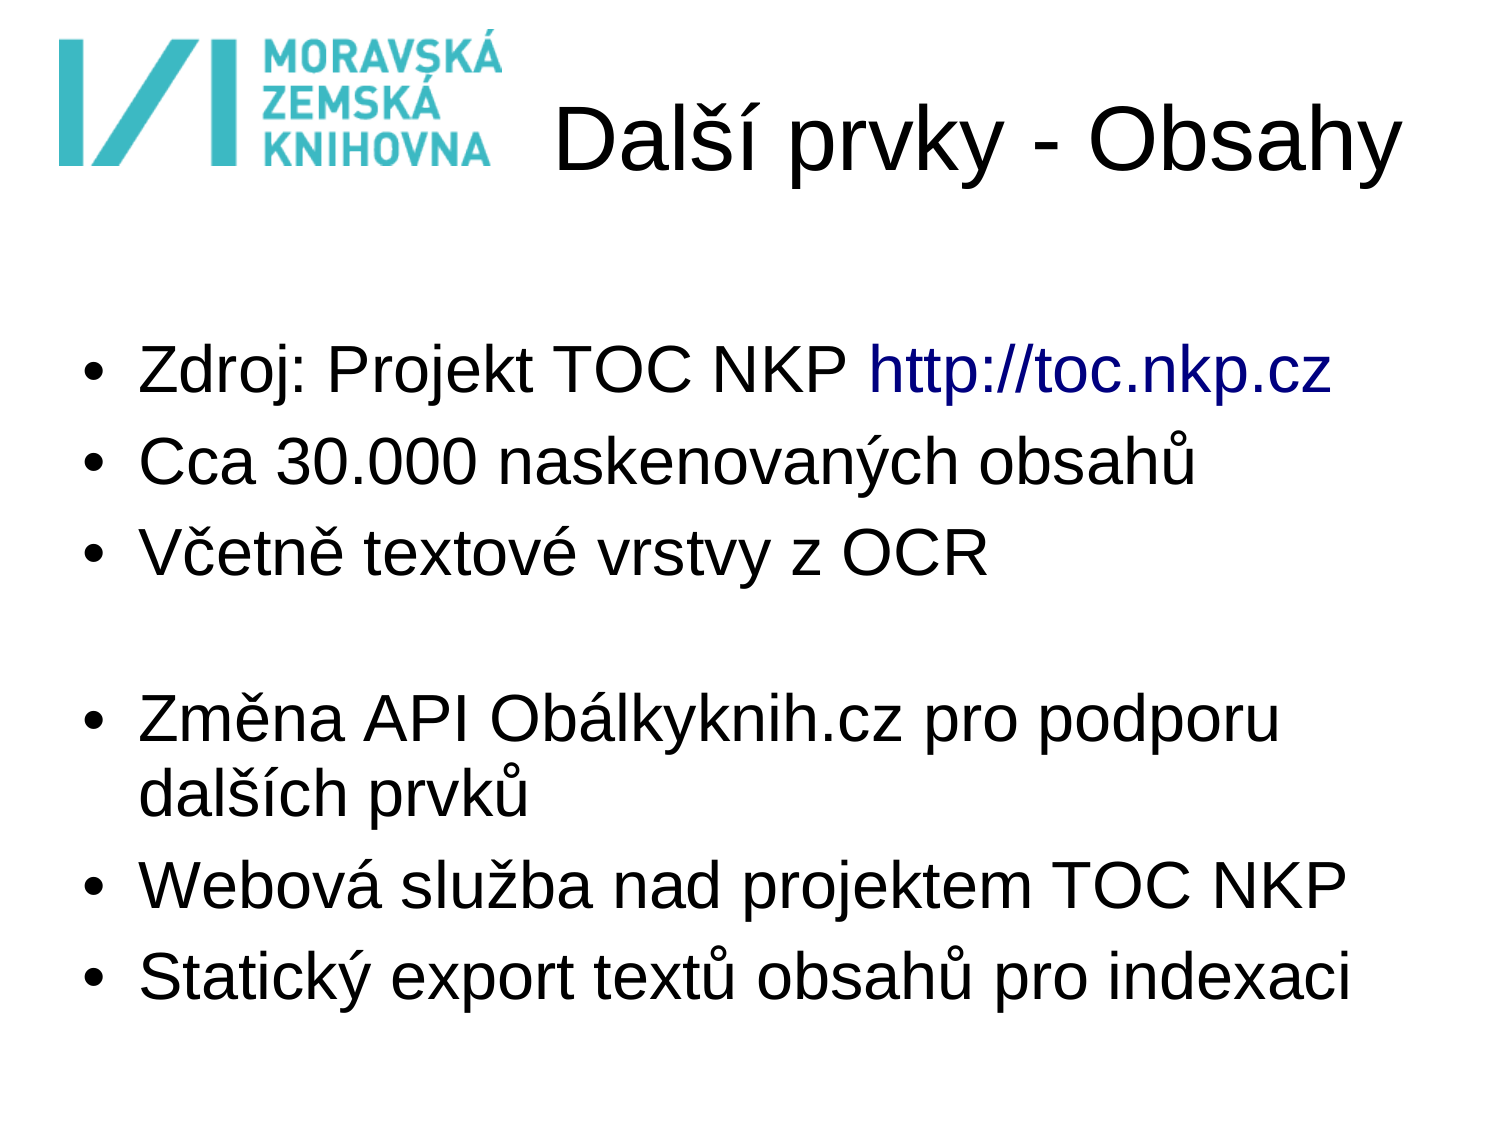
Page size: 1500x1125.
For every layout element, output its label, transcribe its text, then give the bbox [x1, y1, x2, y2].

list Zdroj: Projekt TOC NKP http://toc.nkp.cz Cca 30.000 naskenovaných obsahů Včetně textové vrstvy z OCR Změna API Obálkyknih.cz pro podporu dalších prvků Webová služba nad projektem TOC NKP Statický export textů obsahů pro indexaci [67, 324, 1418, 1084]
picture [59, 29, 502, 166]
title Další prvky - Obsahy [531, 13, 1426, 265]
